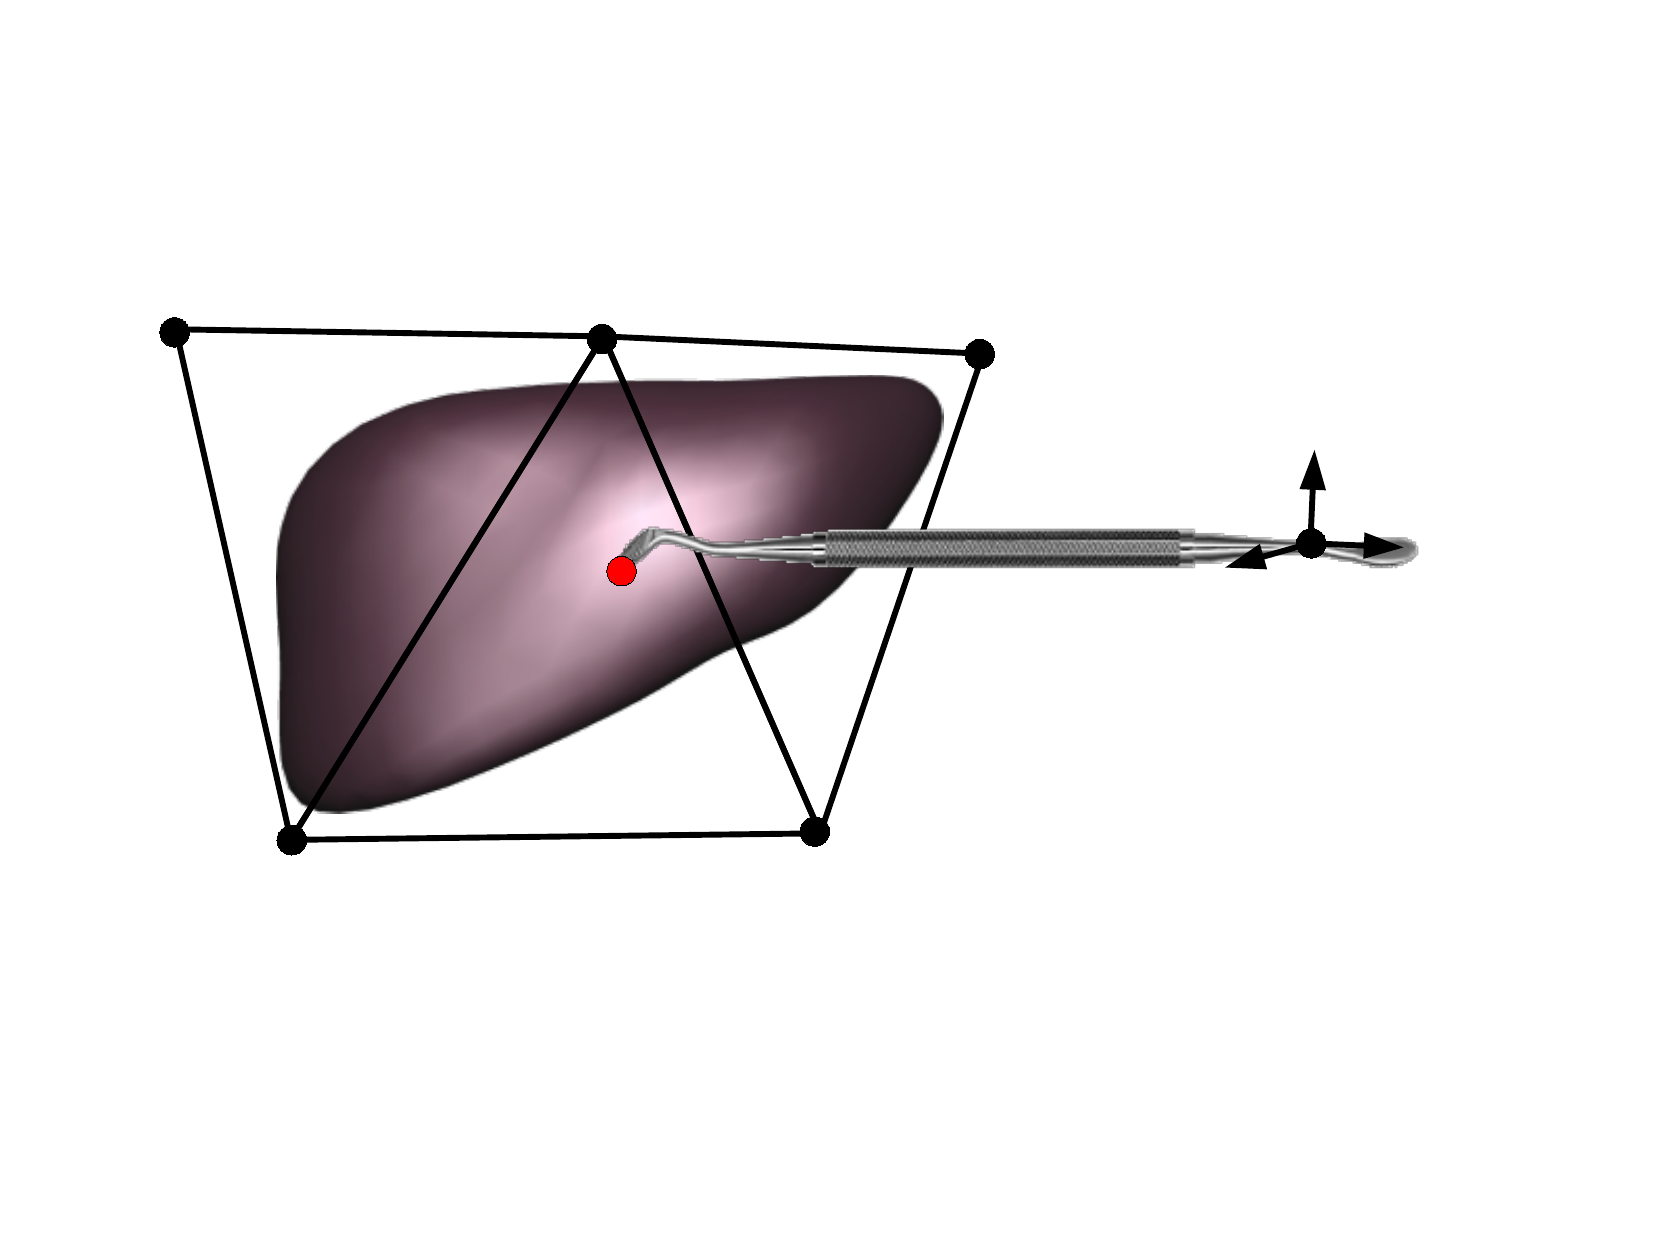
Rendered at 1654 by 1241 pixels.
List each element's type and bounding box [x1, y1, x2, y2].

text_box [606, 556, 637, 586]
text_box [587, 324, 617, 354]
text_box [159, 317, 190, 348]
text_box [276, 825, 307, 856]
picture [312, 375, 1435, 814]
picture [276, 793, 281, 814]
picture [276, 375, 575, 814]
text_box [1296, 528, 1327, 559]
text_box [799, 816, 830, 847]
text_box [964, 339, 995, 369]
